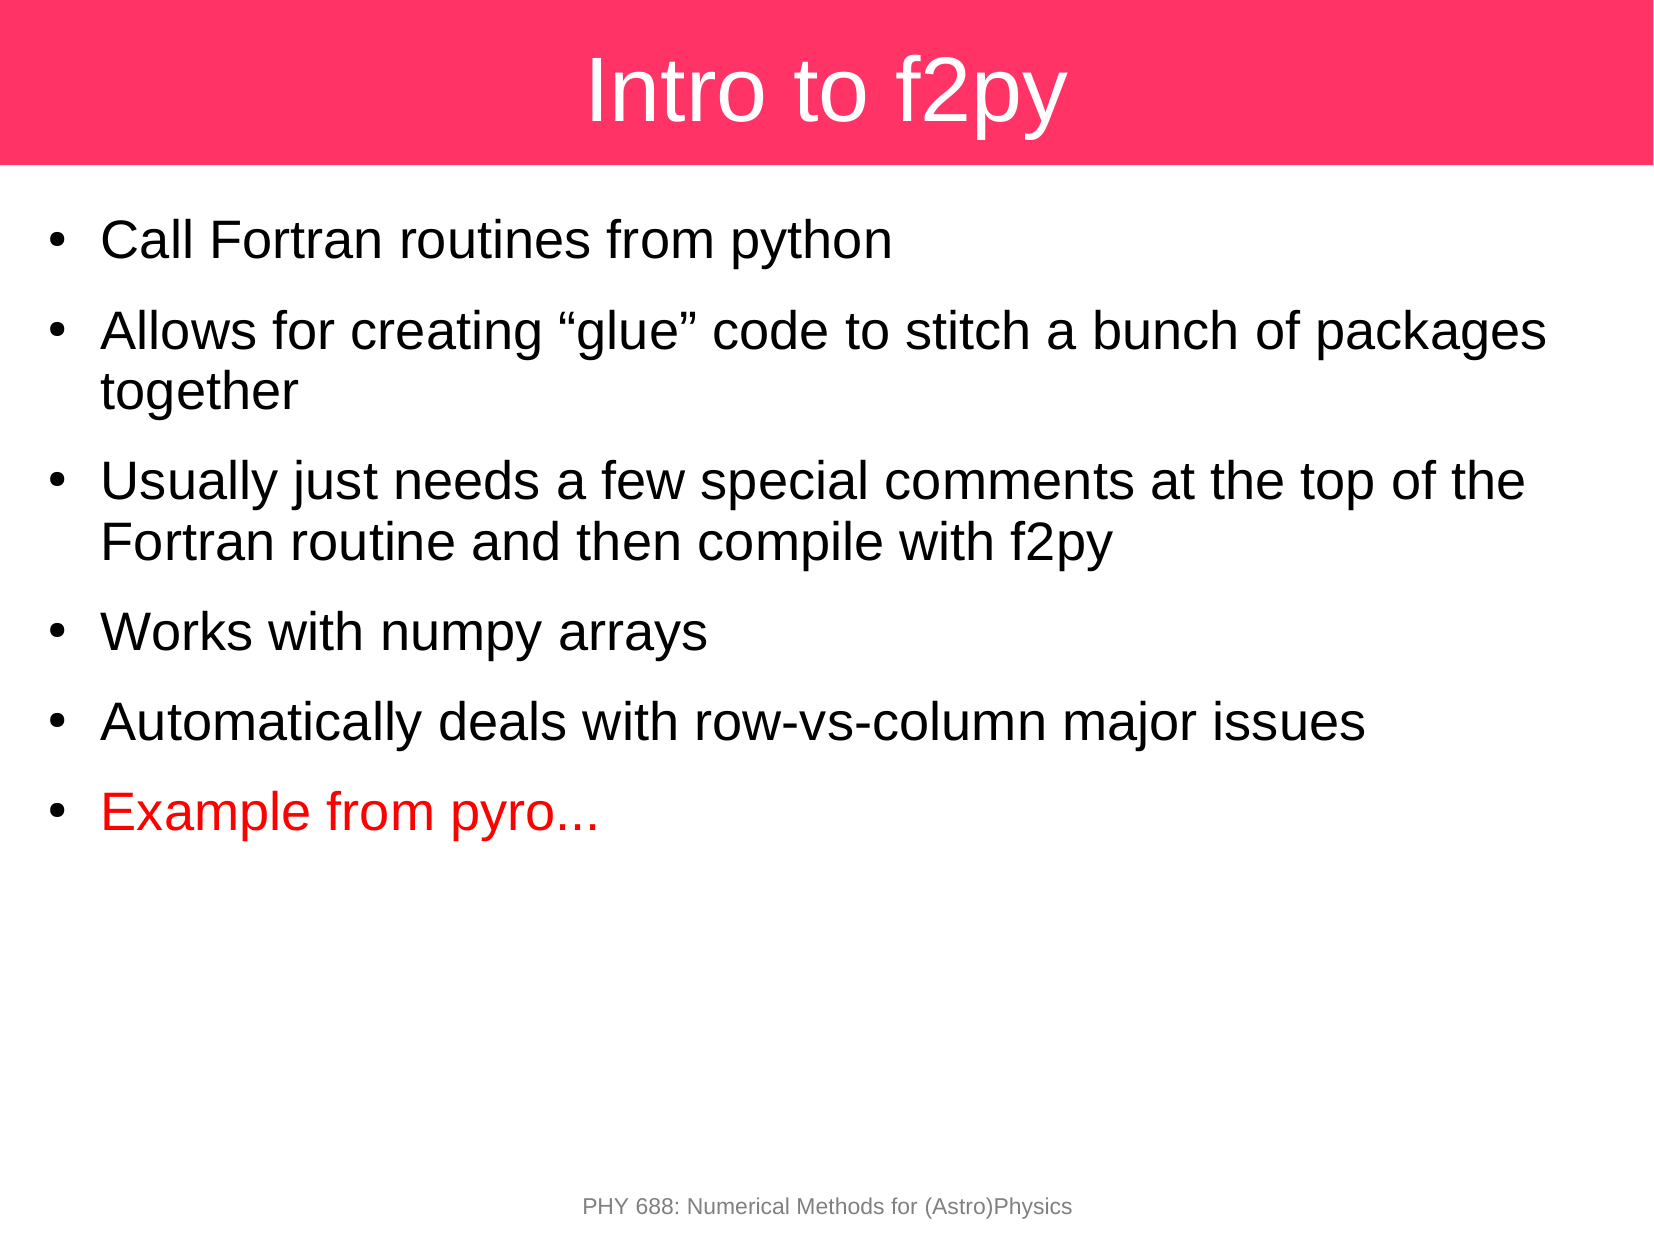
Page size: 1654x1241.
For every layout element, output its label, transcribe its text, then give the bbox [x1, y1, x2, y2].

list Call Fortran routines from python Allows for creating “glue” code to stitch a bunch of packages together Usually just needs a few special comments at the top of the Fortran routine and then compile with f2py Works with numpy arrays Automatically deals with row-vs-column major issues Example from pyro... [30, 210, 1621, 1171]
title Intro to f2py [82, 31, 1571, 148]
